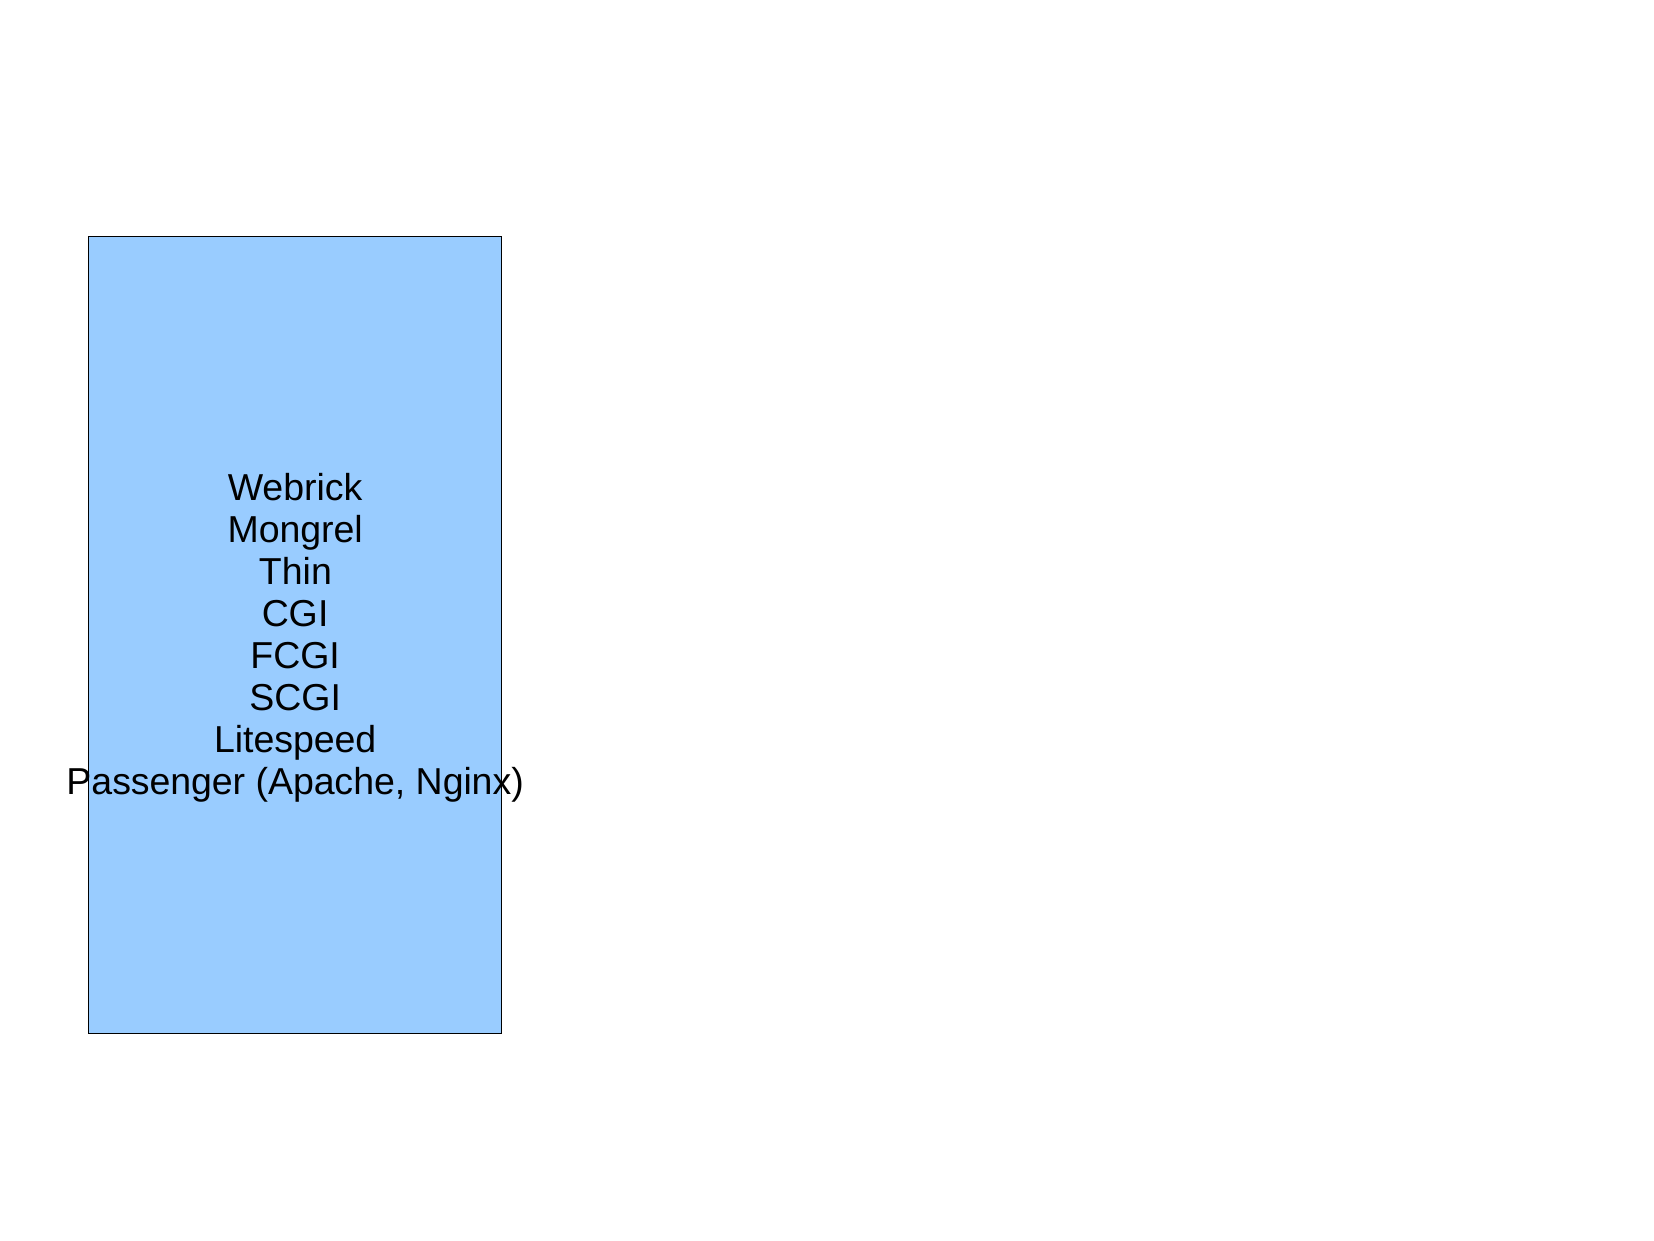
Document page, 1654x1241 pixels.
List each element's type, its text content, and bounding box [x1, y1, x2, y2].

text_box Webrick Mongrel Thin CGI FCGI SCGI Litespeed Passenger (Apache, Nginx) [88, 236, 502, 1034]
